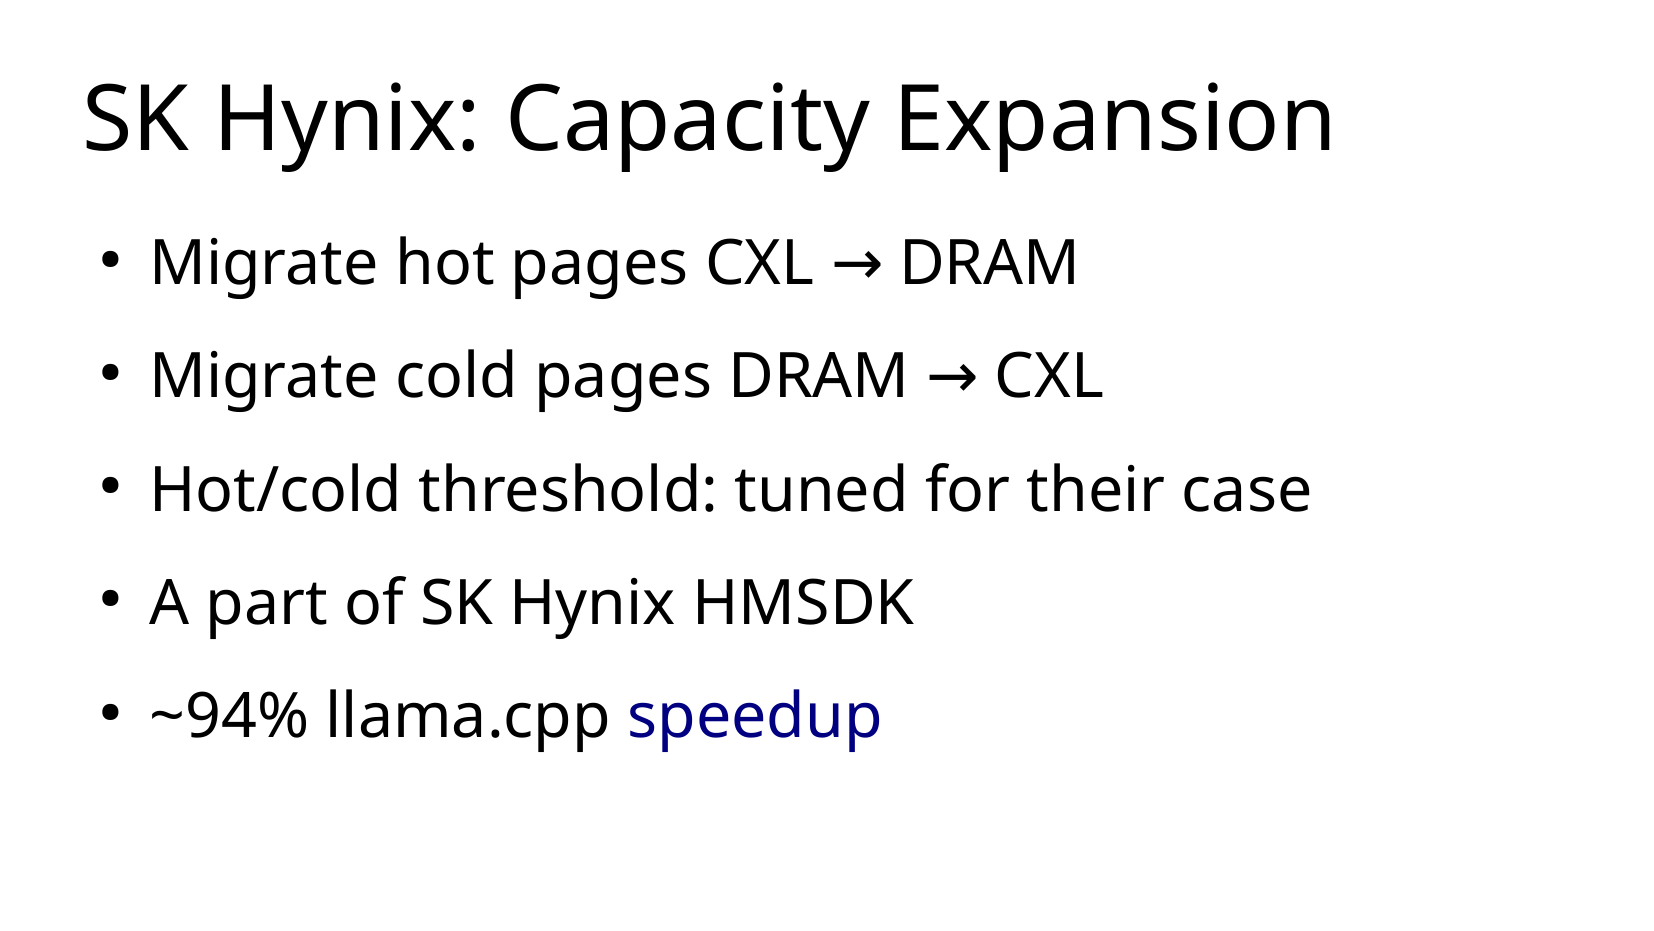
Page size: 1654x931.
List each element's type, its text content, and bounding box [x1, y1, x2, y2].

title SK Hynix: Capacity Expansion [82, 37, 1571, 193]
list Migrate hot pages CXL → DRAM Migrate cold pages DRAM → CXL Hot/cold threshold: tuned for their case A part of SK Hynix HMSDK ~94% llama.cpp speedup [82, 217, 1571, 758]
